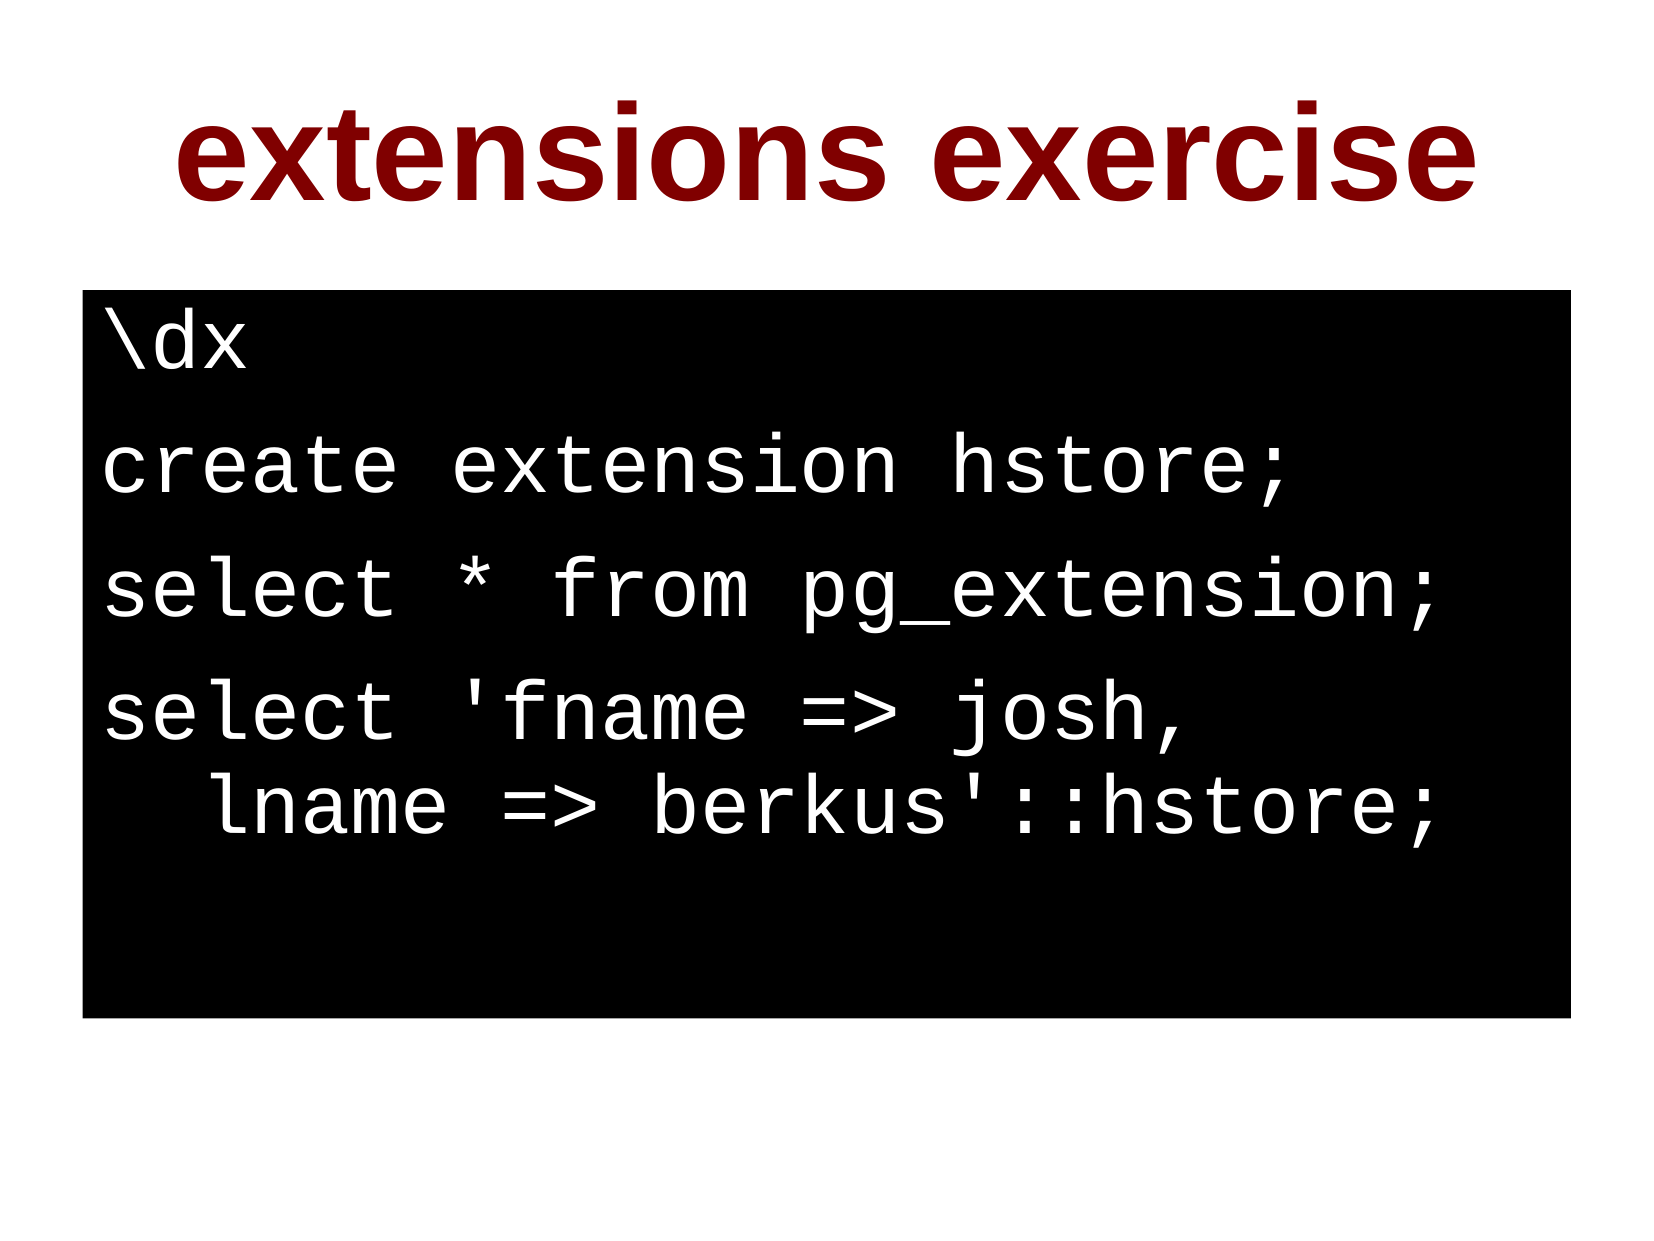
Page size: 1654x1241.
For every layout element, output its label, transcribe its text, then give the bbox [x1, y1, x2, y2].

list \dx create extension hstore; select * from pg_extension; select 'fname => josh, lname => berkus'::hstore; [82, 290, 1571, 1019]
title extensions exercise [82, 49, 1571, 257]
